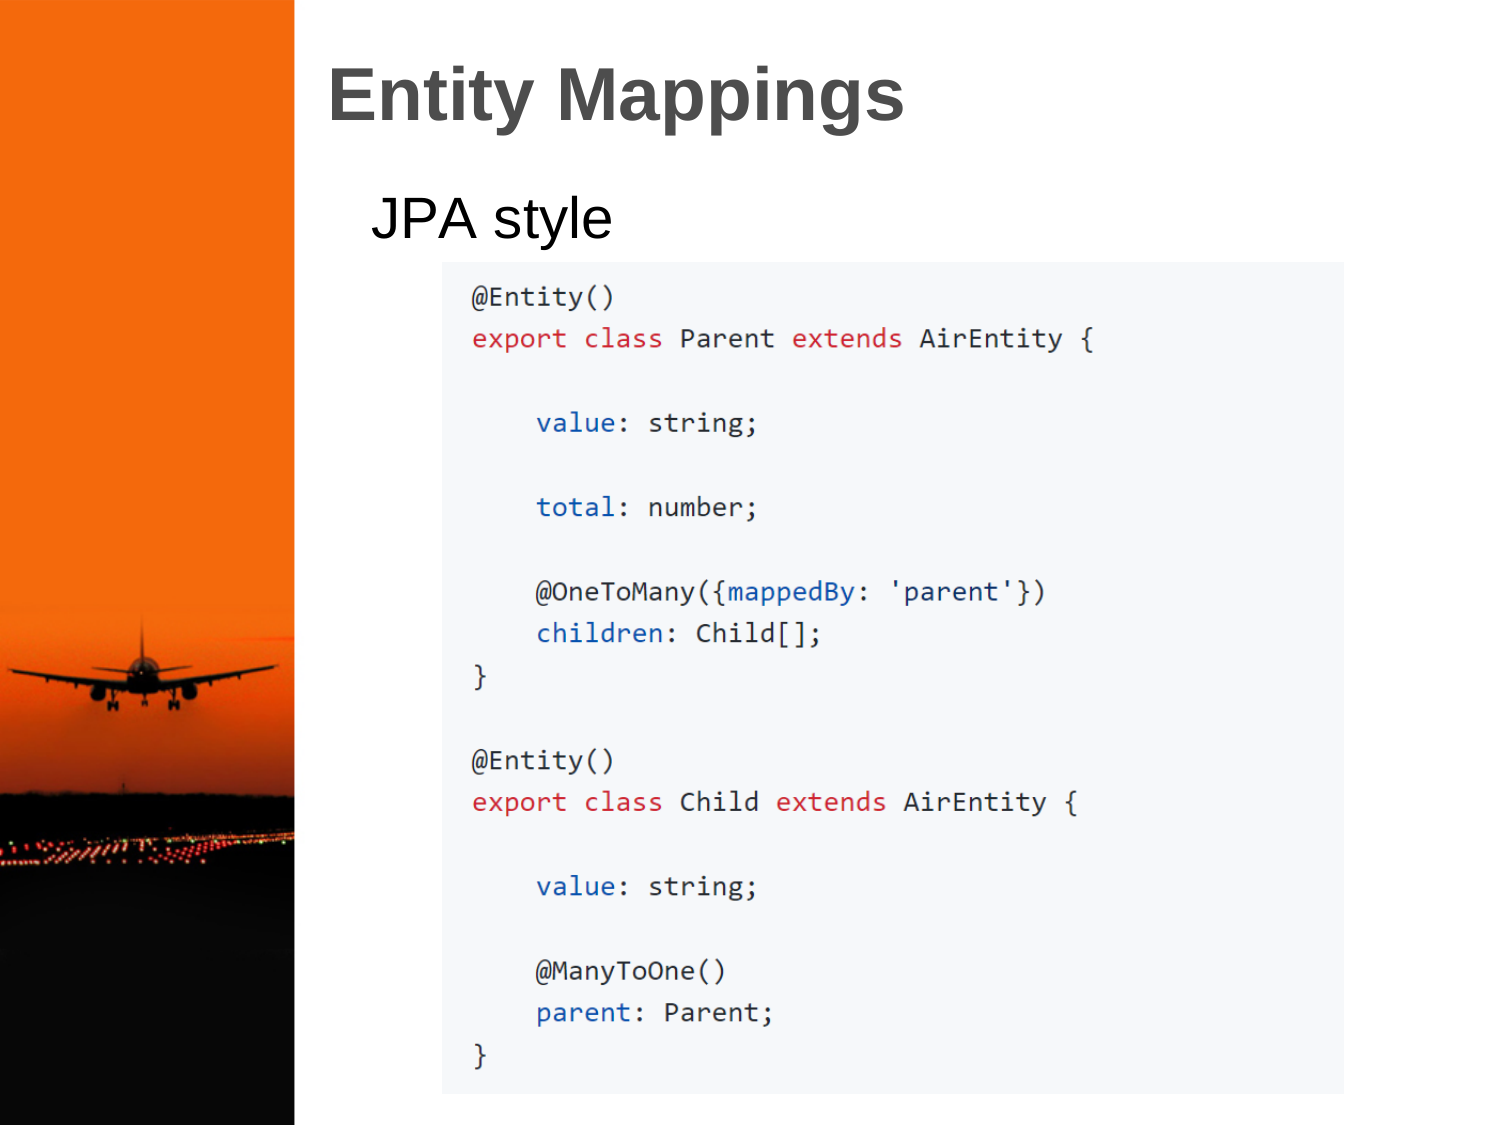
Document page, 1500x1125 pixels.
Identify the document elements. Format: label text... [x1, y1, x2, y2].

title Entity Mappings [312, 30, 1483, 150]
list JPA style [300, 172, 1468, 1094]
picture [0, 0, 1500, 1125]
